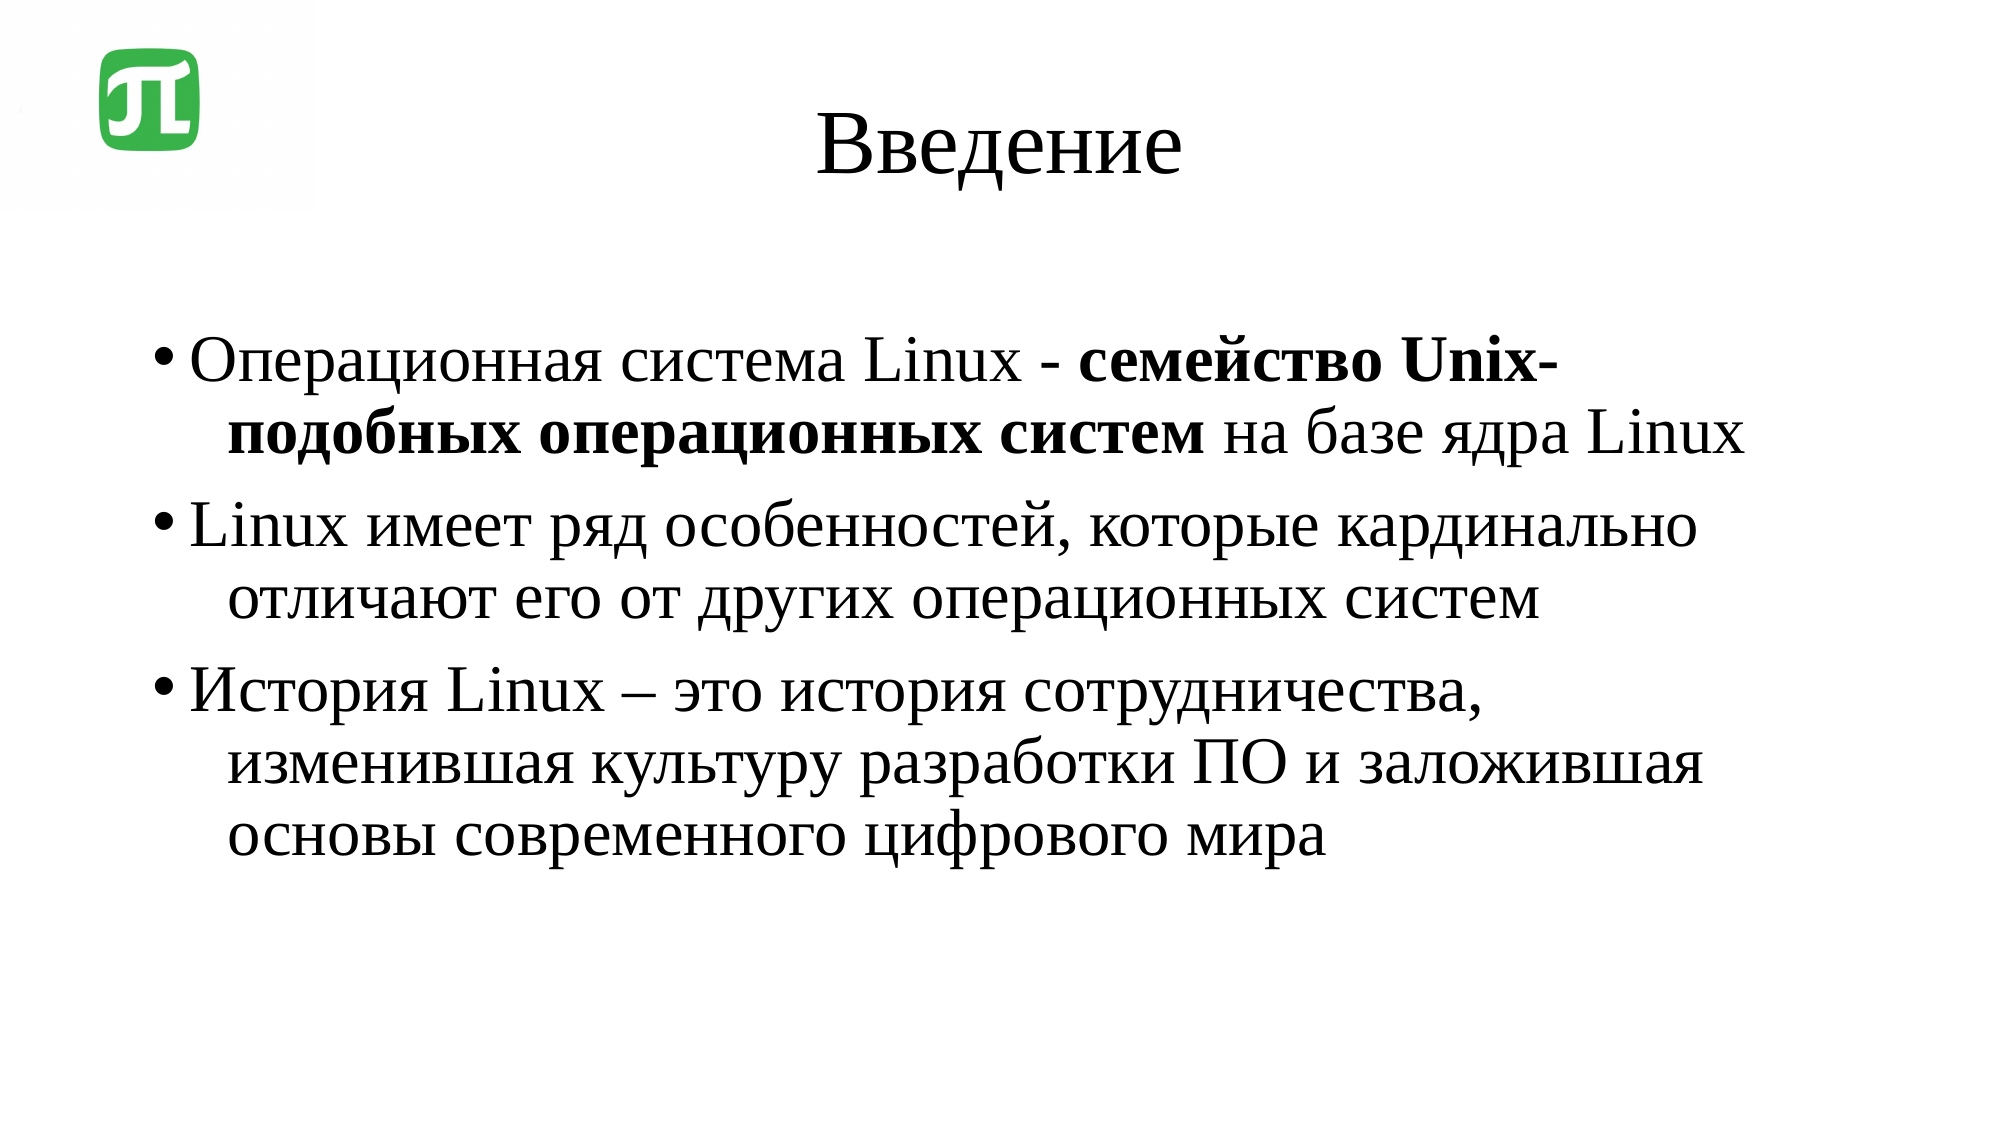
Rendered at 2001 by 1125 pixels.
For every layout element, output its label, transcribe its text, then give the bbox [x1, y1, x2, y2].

picture [0, 0, 315, 211]
list Операционная система Linux - семейство Unix-подобных операционных систем на базе ядра Linux Linux имеет ряд особенностей, которые кардинально отличают его от других операционных систем История Linux – это история сотрудничества, изменившая культуру разработки ПО и заложившая основы современного цифрового мира [137, 316, 1863, 1030]
title Введение [137, 34, 1863, 253]
